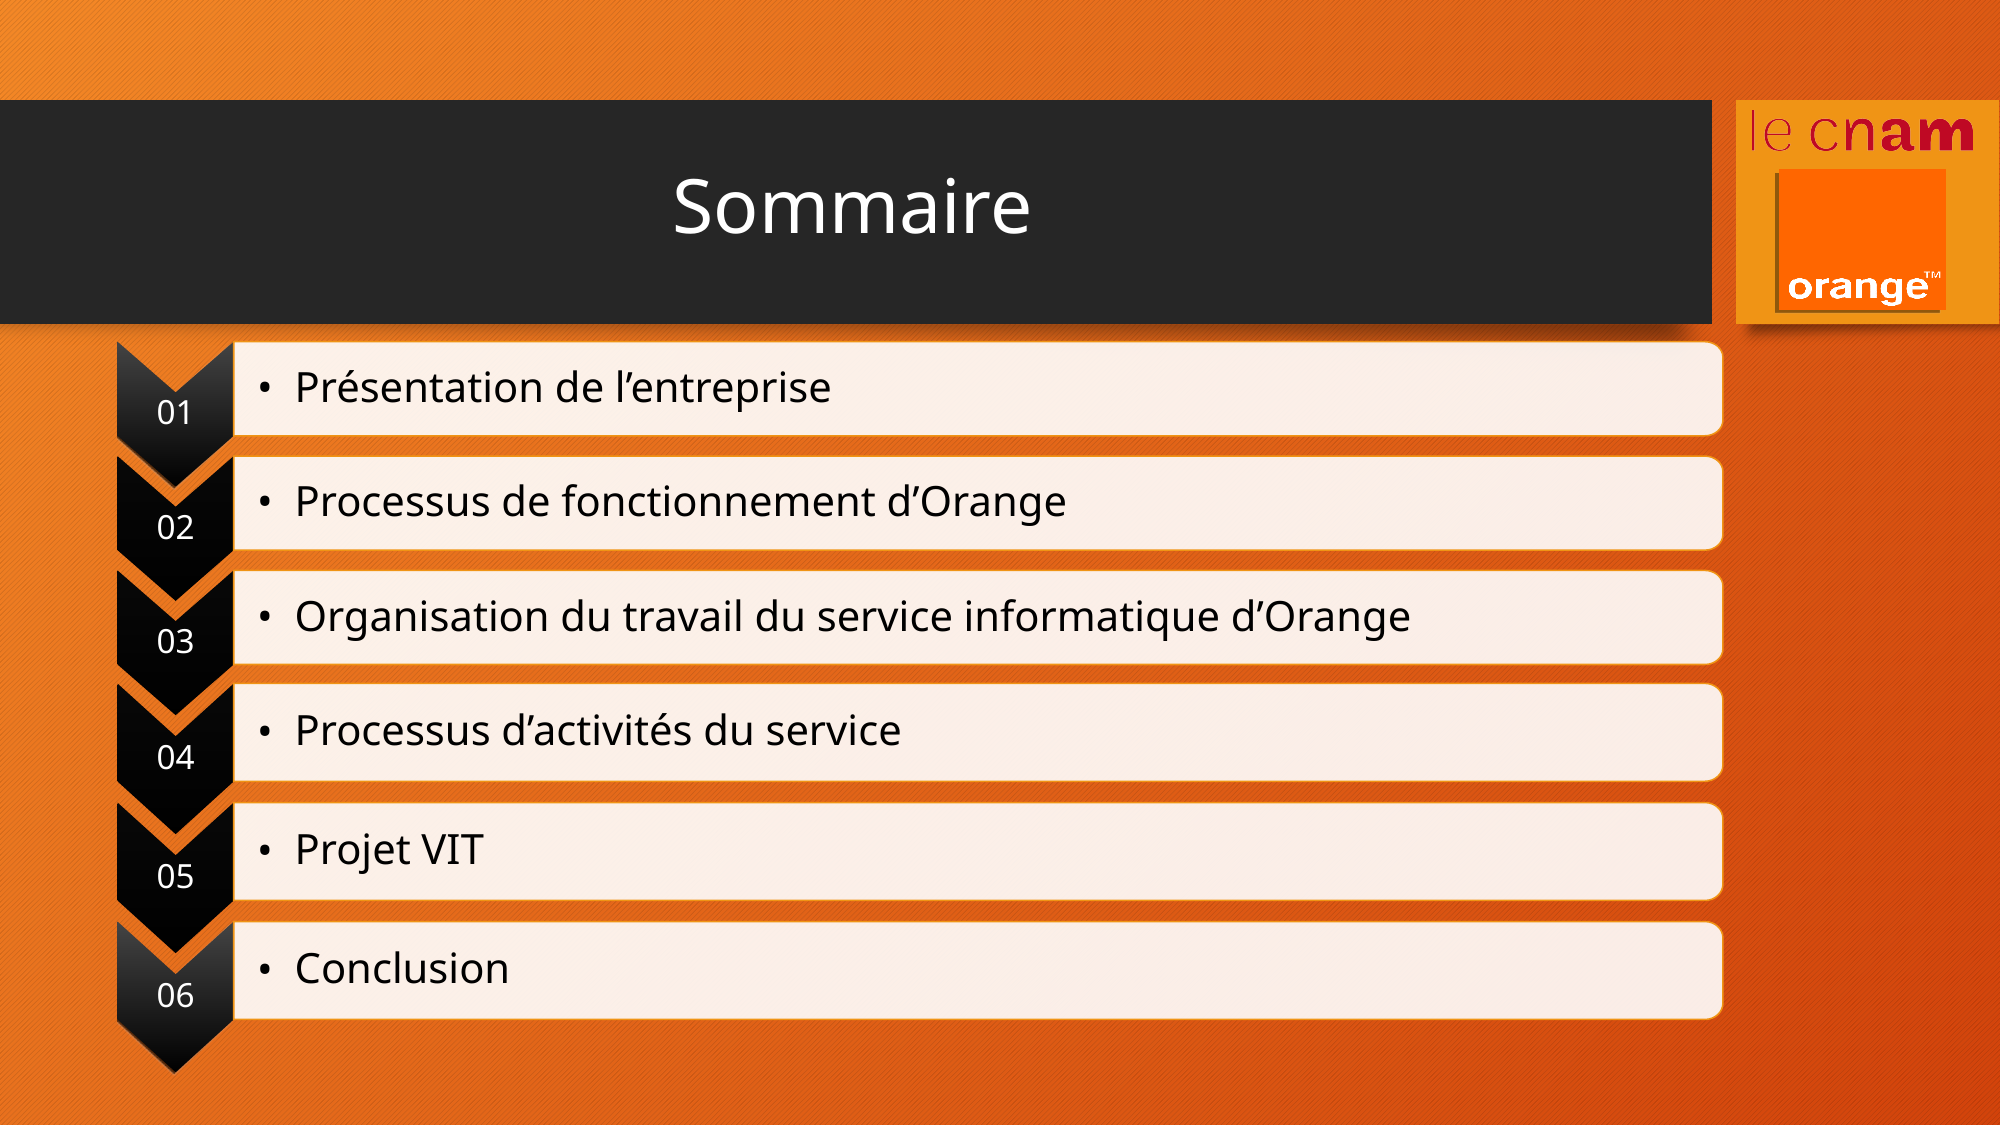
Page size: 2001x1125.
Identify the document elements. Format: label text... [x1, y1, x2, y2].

text_box 02 [117, 456, 233, 601]
title Sommaire [0, 110, 1706, 309]
text_box Présentation de l’entreprise [233, 341, 1723, 436]
picture [1752, 110, 1973, 151]
text_box Processus d’activités du service [233, 683, 1723, 782]
text_box Processus de fonctionnement d’Orange [233, 456, 1723, 551]
text_box Projet VIT [233, 802, 1723, 901]
text_box 03 [117, 570, 234, 716]
picture [1779, 169, 1946, 310]
text_box Conclusion [233, 921, 1723, 1020]
text_box Organisation du travail du service informatique d’Orange [233, 570, 1723, 665]
text_box 06 [117, 921, 234, 1073]
text_box 05 [117, 802, 234, 954]
text_box 01 [117, 341, 234, 487]
text_box 04 [117, 683, 234, 835]
